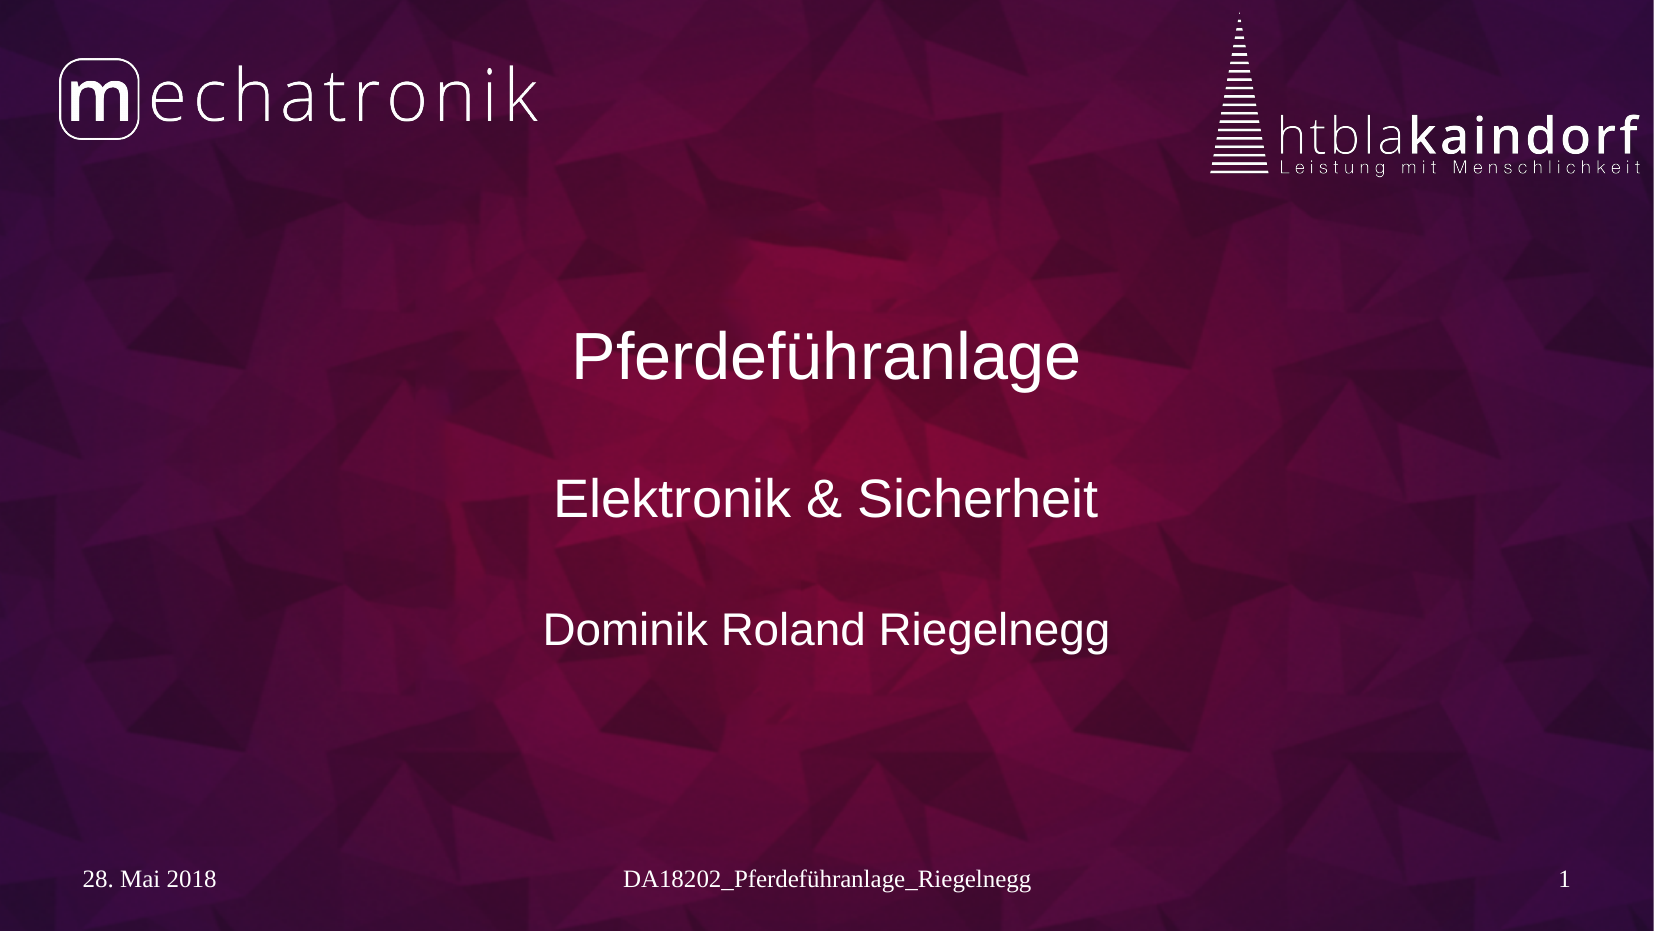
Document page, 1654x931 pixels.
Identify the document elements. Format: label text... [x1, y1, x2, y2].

picture [0, 0, 1654, 931]
subtitle Pferdeführanlage Elektronik & Sicherheit Dominik Roland Riegelnegg [82, 217, 1571, 757]
